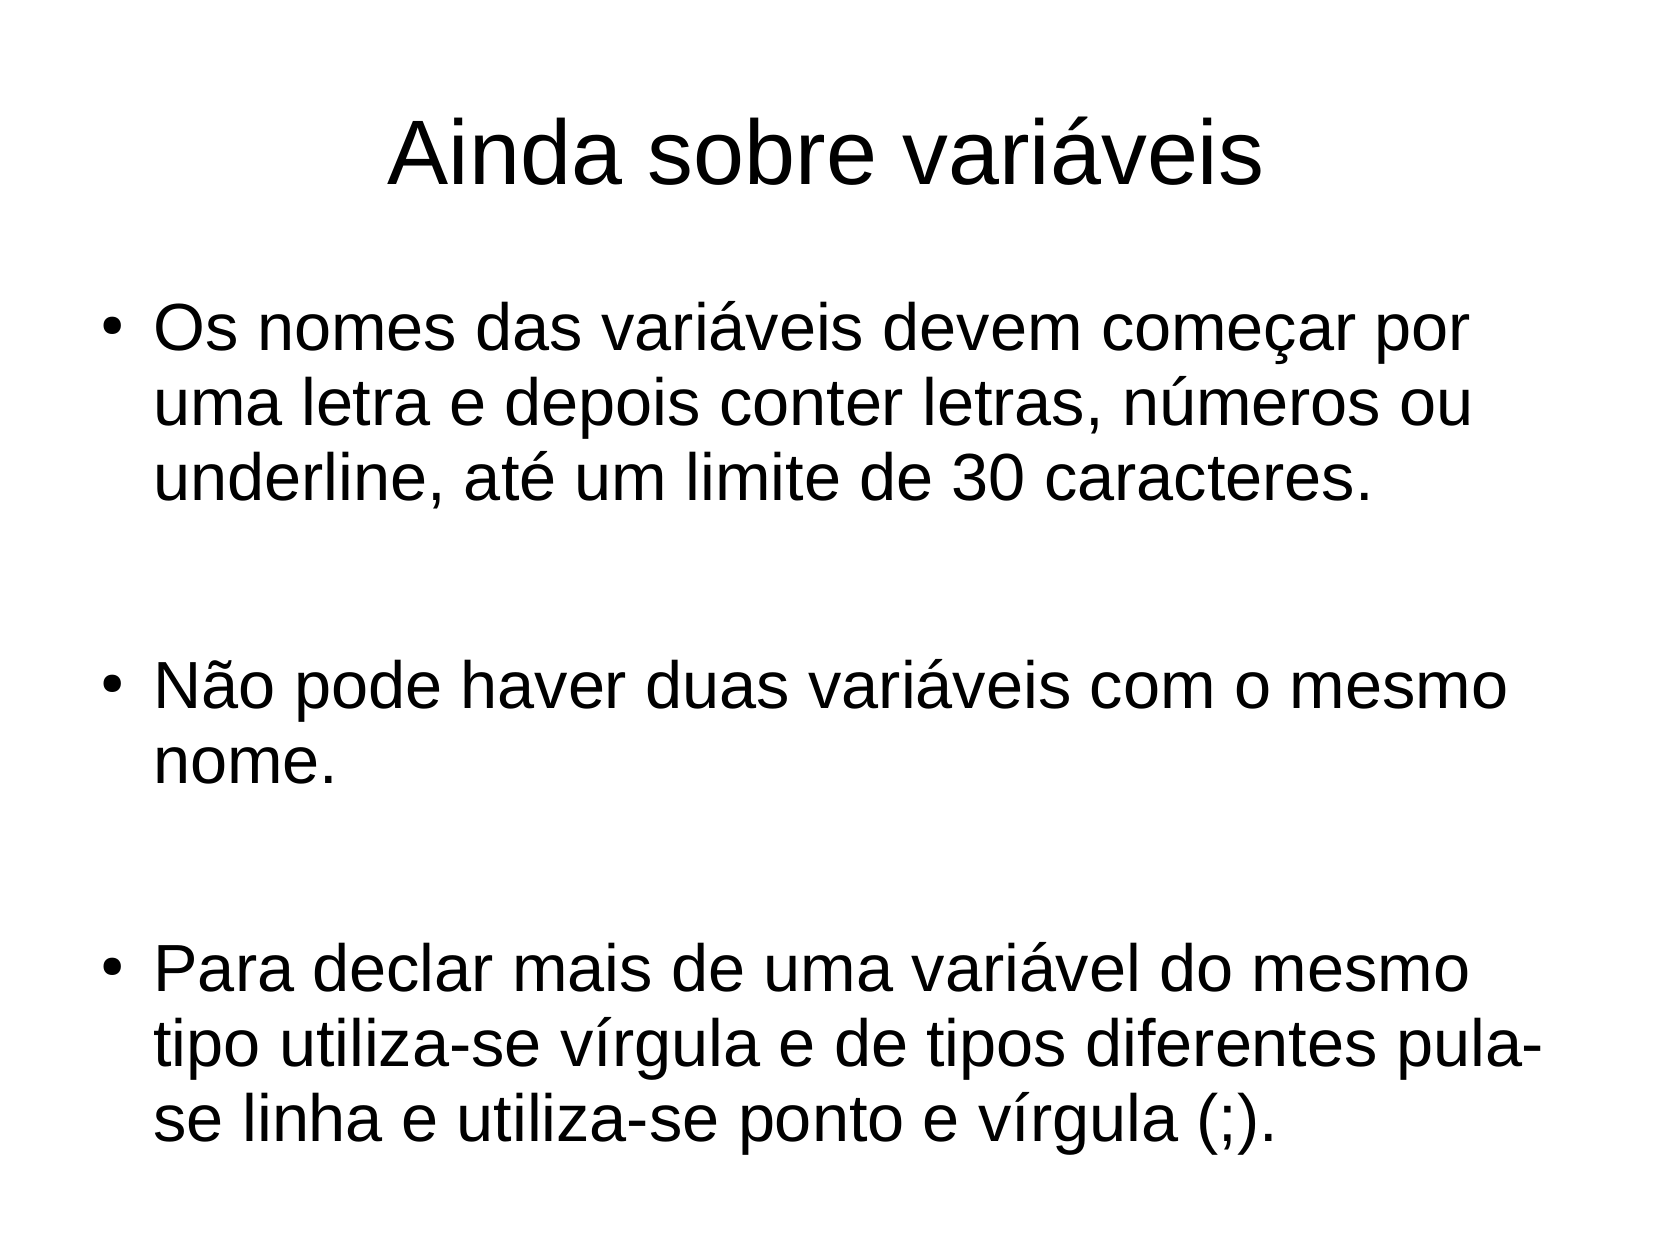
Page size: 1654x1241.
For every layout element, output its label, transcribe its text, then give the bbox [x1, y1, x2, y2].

title Ainda sobre variáveis [82, 49, 1571, 257]
list Os nomes das variáveis devem começar por uma letra e depois conter letras, números ou underline, até um limite de 30 caracteres. Não pode haver duas variáveis com o mesmo nome. Para declar mais de uma variável do mesmo tipo utiliza-se vírgula e de tipos diferentes pula-se linha e utiliza-se ponto e vírgula (;). [82, 290, 1571, 1156]
